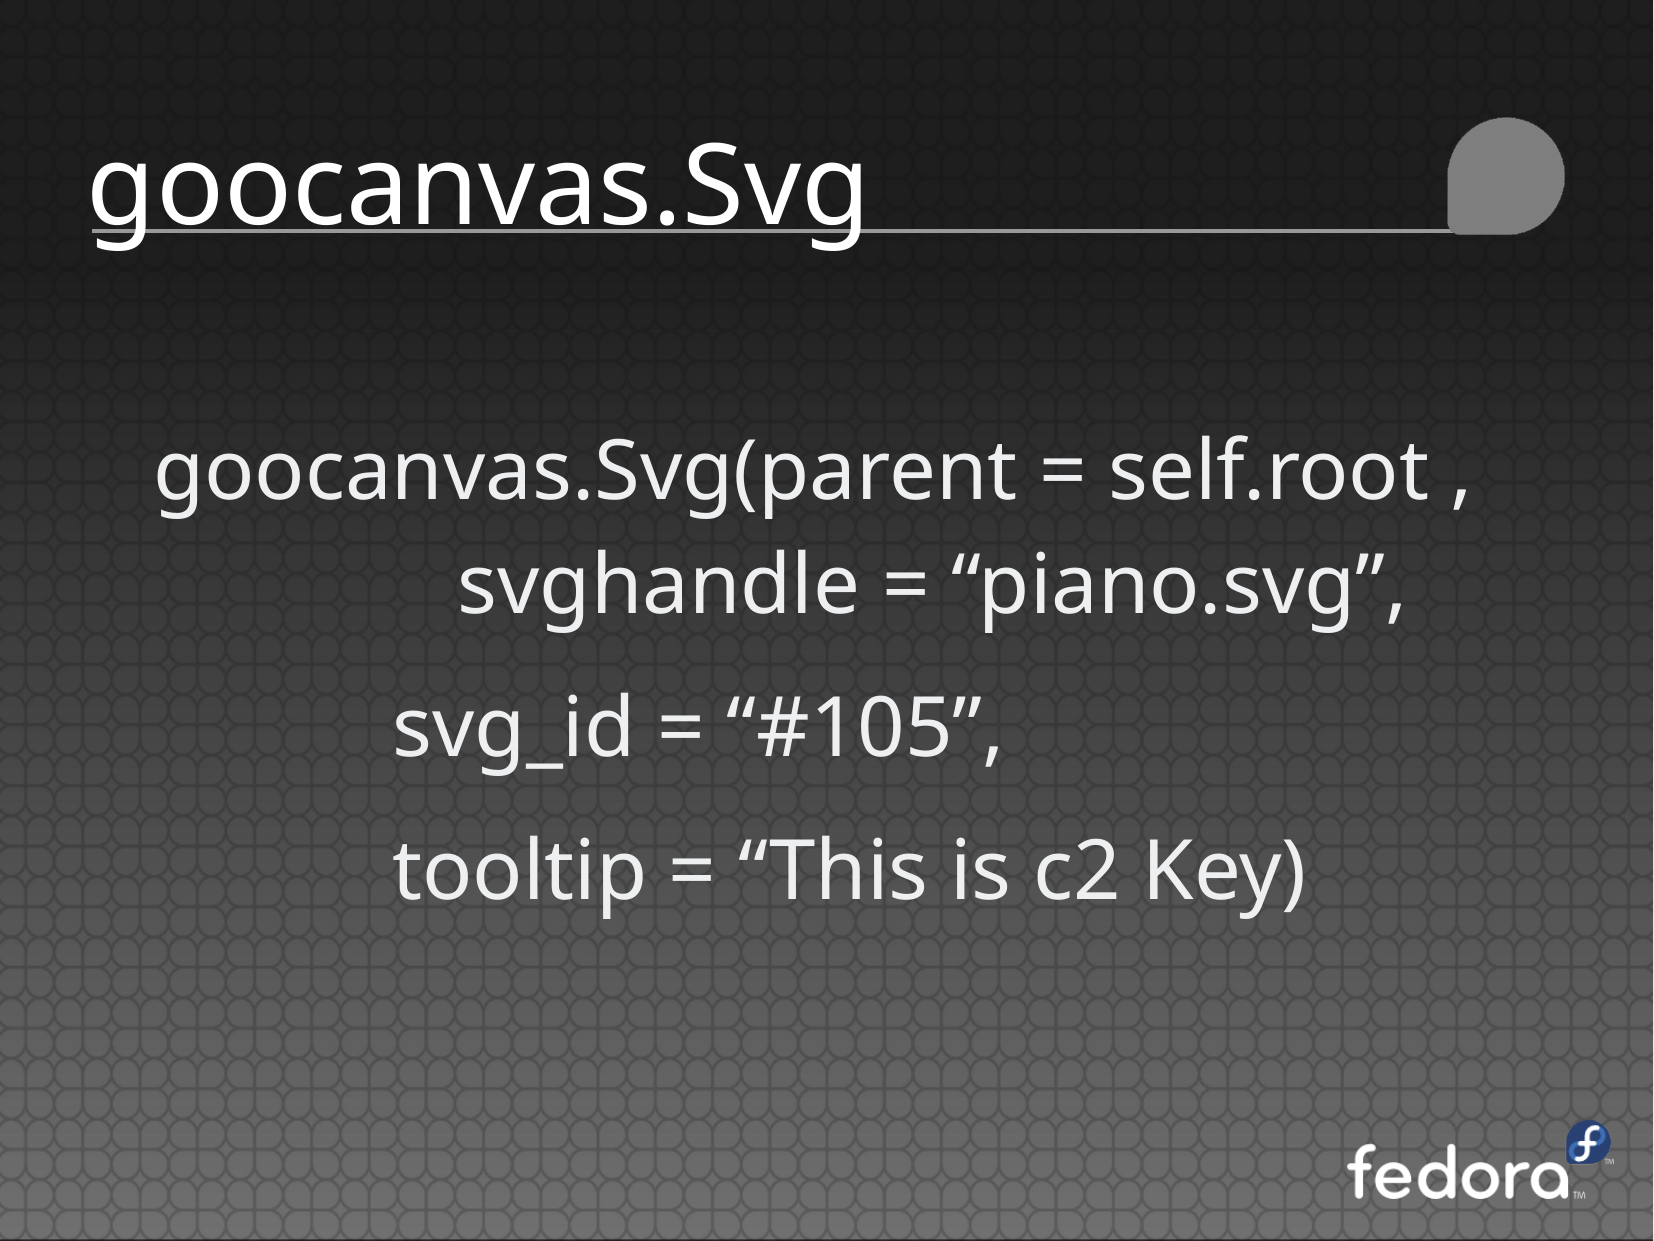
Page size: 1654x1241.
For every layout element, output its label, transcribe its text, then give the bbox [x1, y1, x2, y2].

list goocanvas.Svg(parent = self.root , svghandle = “piano.svg”, svg_id = “#105”, tooltip = “This is c2 Key) [82, 290, 1571, 1095]
title goocanvas.Svg [86, 84, 1575, 277]
picture [0, 0, 1654, 1241]
